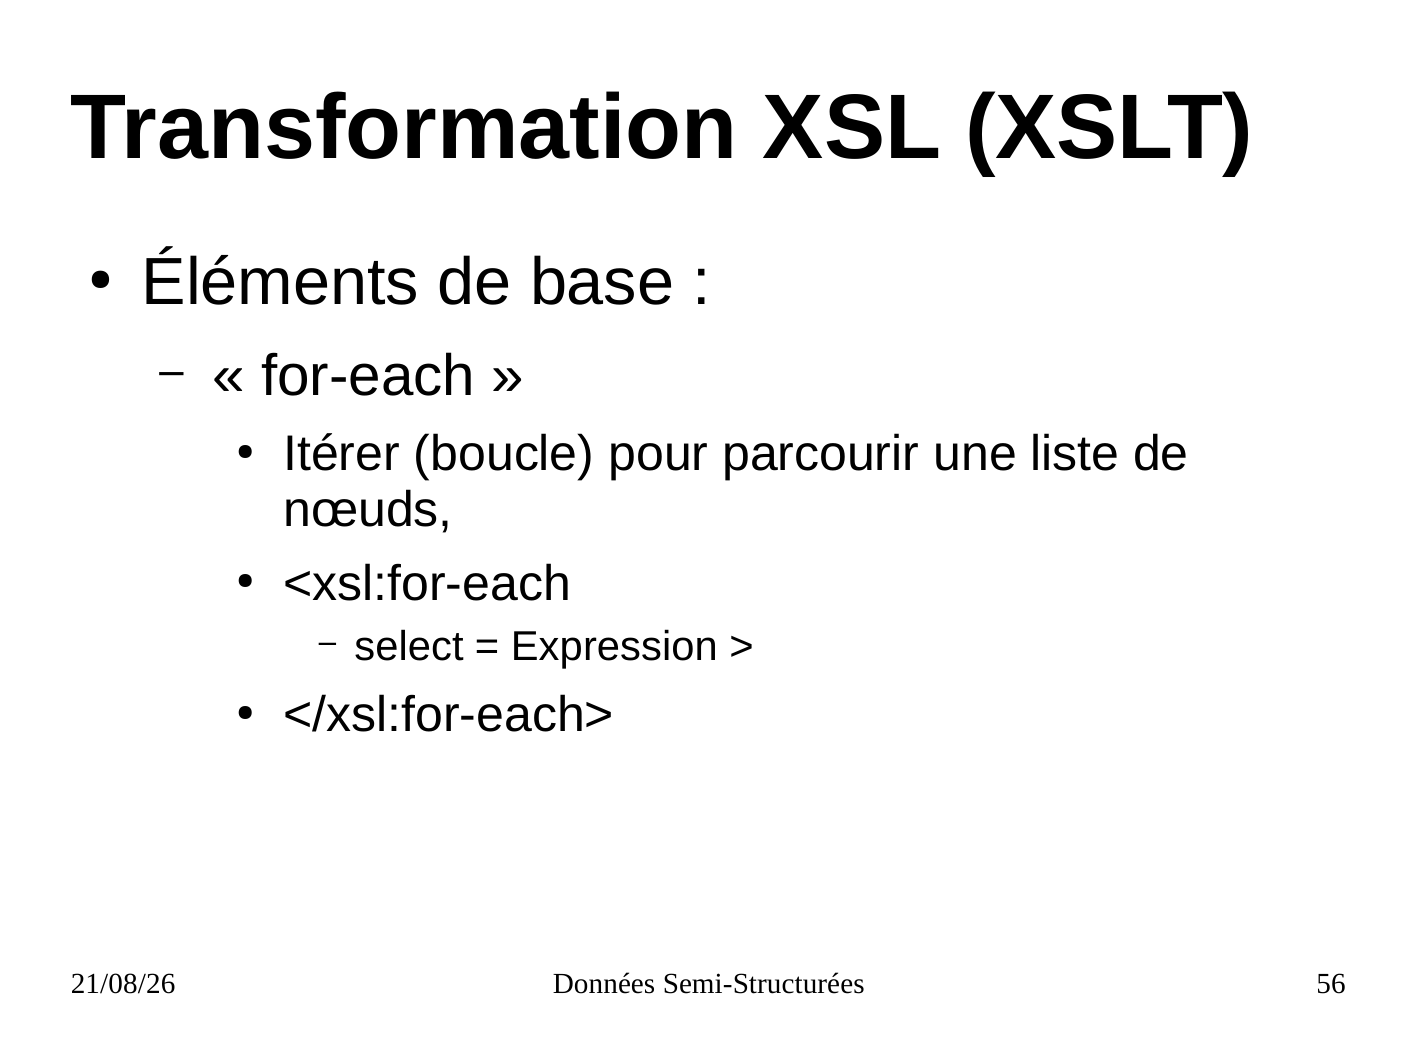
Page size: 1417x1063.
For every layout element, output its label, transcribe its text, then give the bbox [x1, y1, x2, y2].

title Transformation XSL (XSLT) [70, 42, 1346, 212]
list Éléments de base : « for-each » Itérer (boucle) pour parcourir une liste de nœuds, <xsl:for-each select = Expression > </xsl:for-each> [70, 244, 1346, 925]
